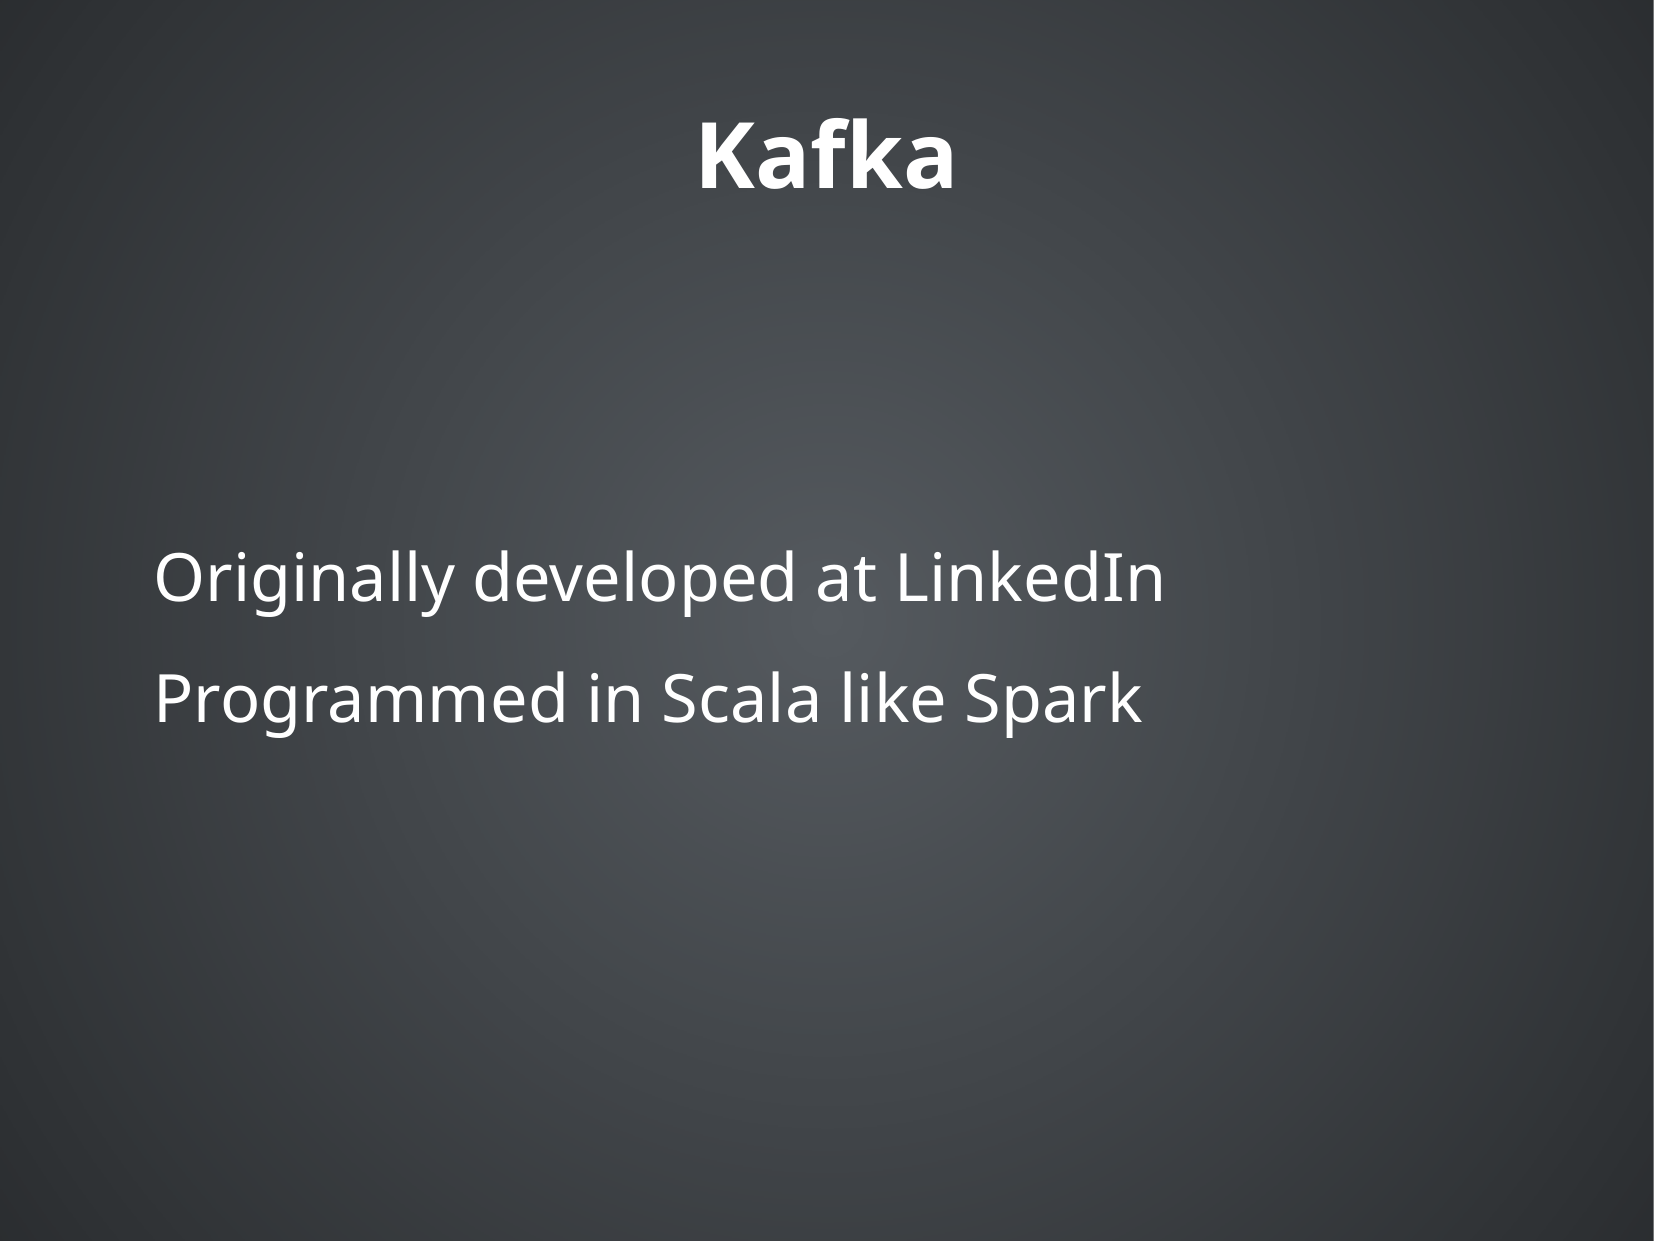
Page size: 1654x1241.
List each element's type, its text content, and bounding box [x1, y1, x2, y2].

list Originally developed at LinkedIn Programmed in Scala like Spark [82, 290, 1571, 1119]
title Kafka [82, 49, 1571, 257]
picture [0, 0, 1654, 1241]
